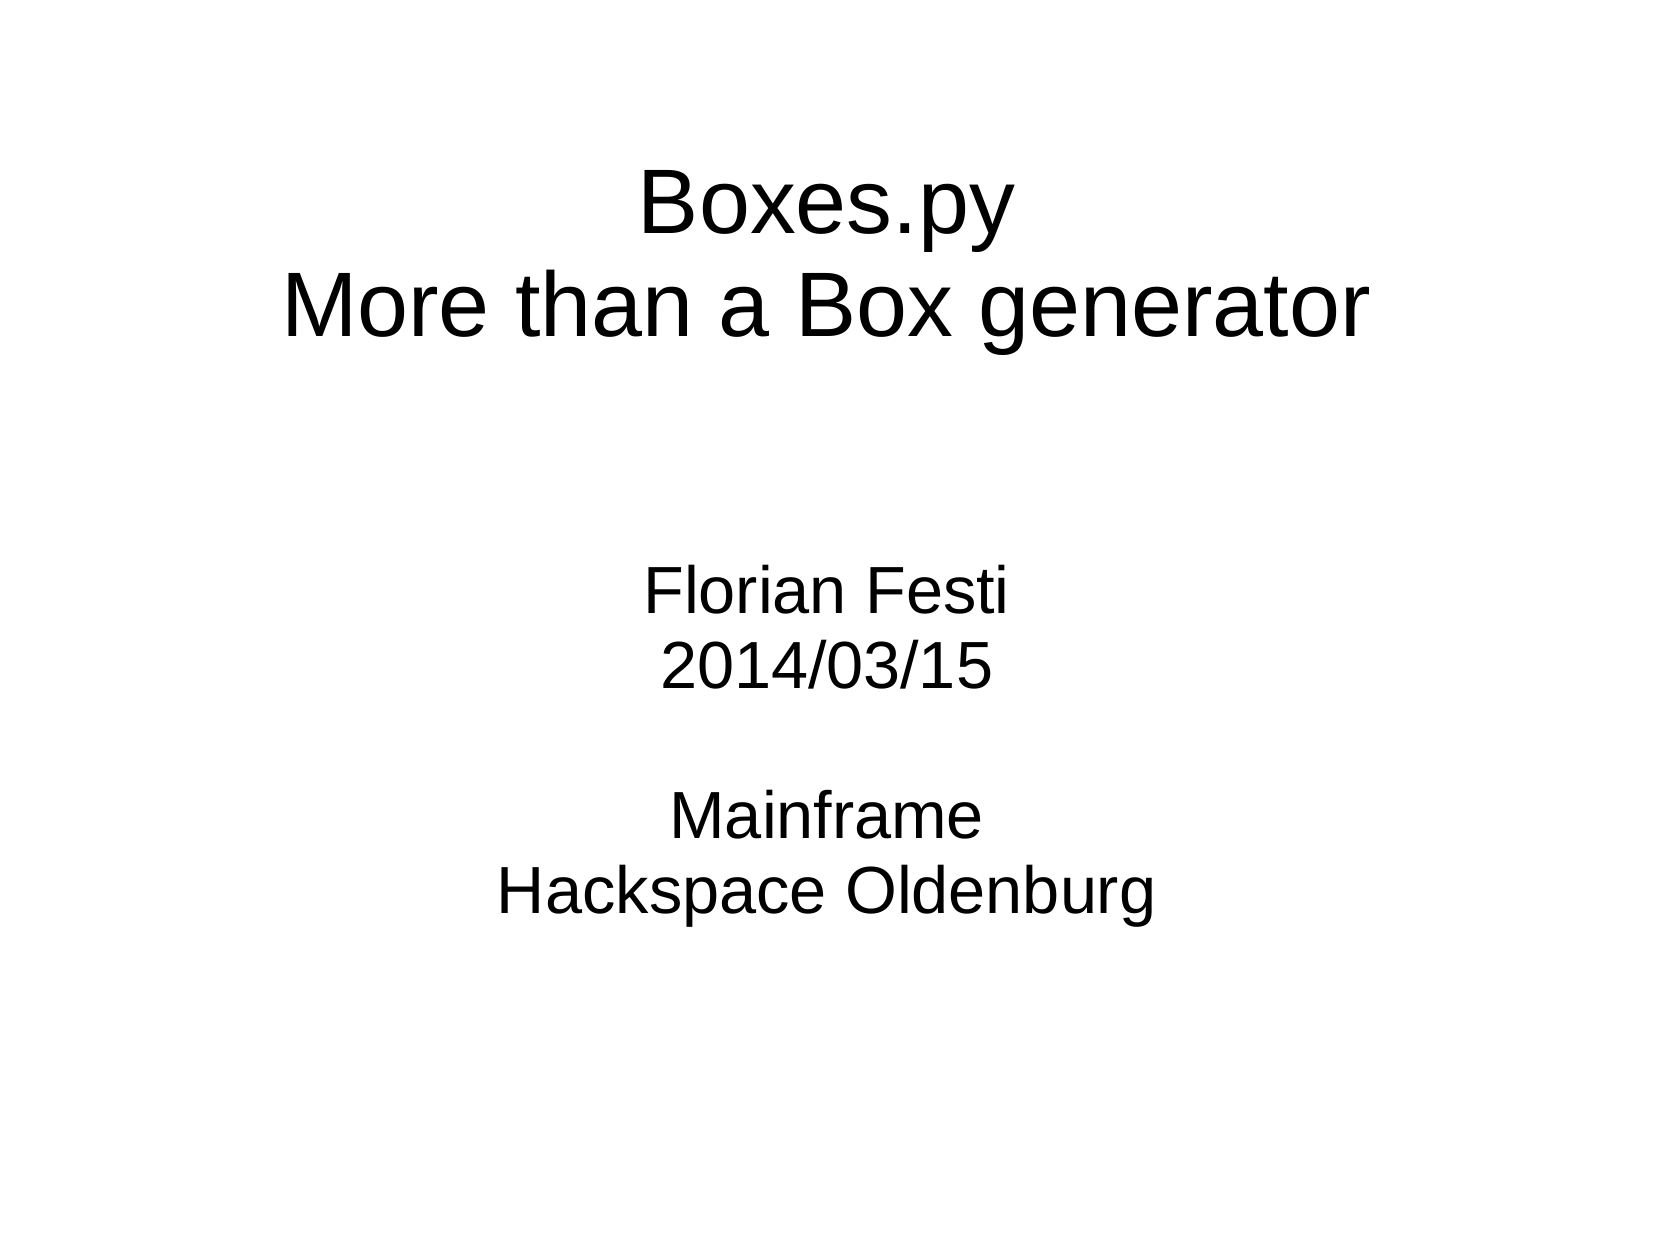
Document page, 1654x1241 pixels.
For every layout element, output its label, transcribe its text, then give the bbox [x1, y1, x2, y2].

title Boxes.py More than a Box generator [82, 149, 1571, 357]
subtitle Florian Festi 2014/03/15 Mainframe Hackspace Oldenburg [82, 380, 1571, 1101]
